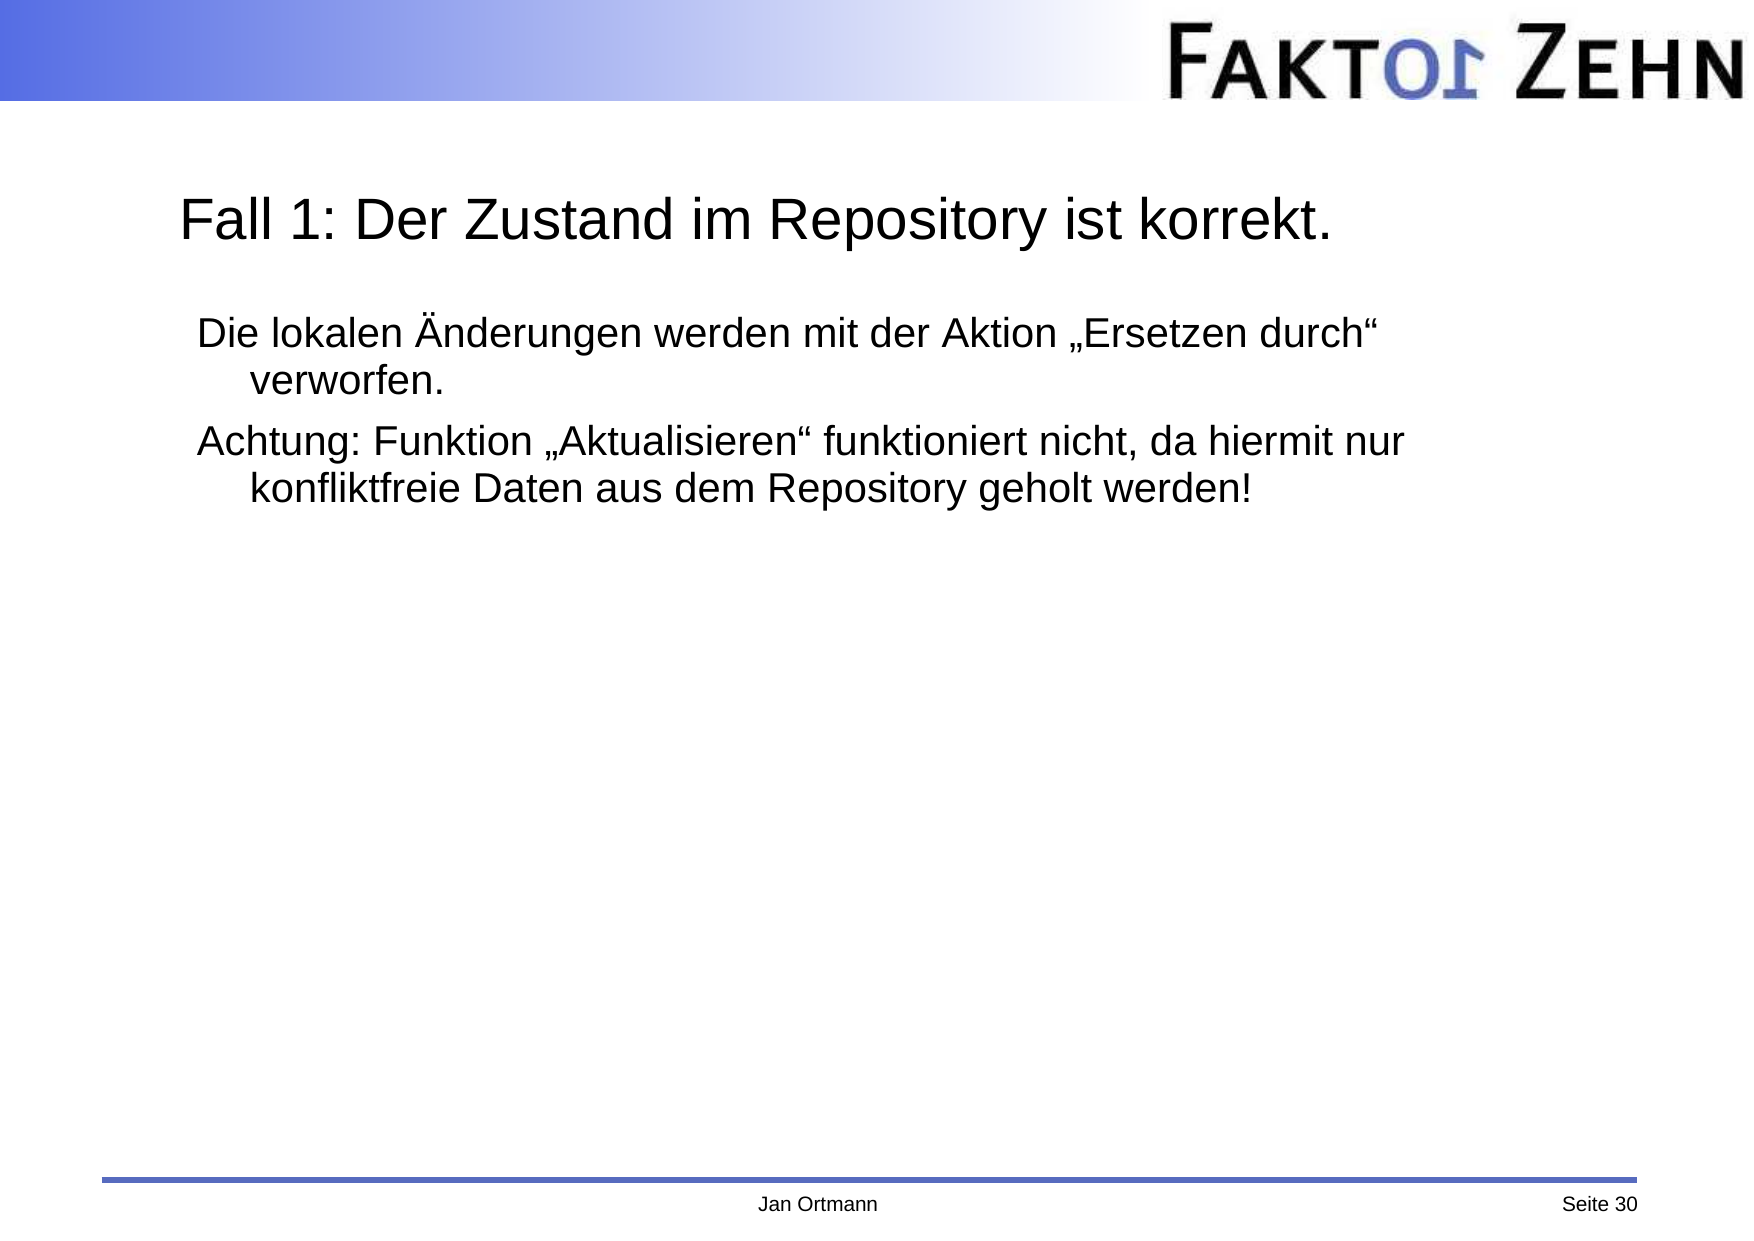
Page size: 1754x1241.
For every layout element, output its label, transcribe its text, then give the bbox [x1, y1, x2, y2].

list Die lokalen Änderungen werden mit der Aktion „Ersetzen durch“ verworfen. Achtung: Funktion „Aktualisieren“ funktioniert nicht, da hiermit nur konfliktfreie Daten aus dem Repository geholt werden! [179, 310, 1576, 1078]
title Fall 1: Der Zustand im Repository ist korrekt. [179, 142, 1576, 296]
picture [1162, 7, 1752, 100]
